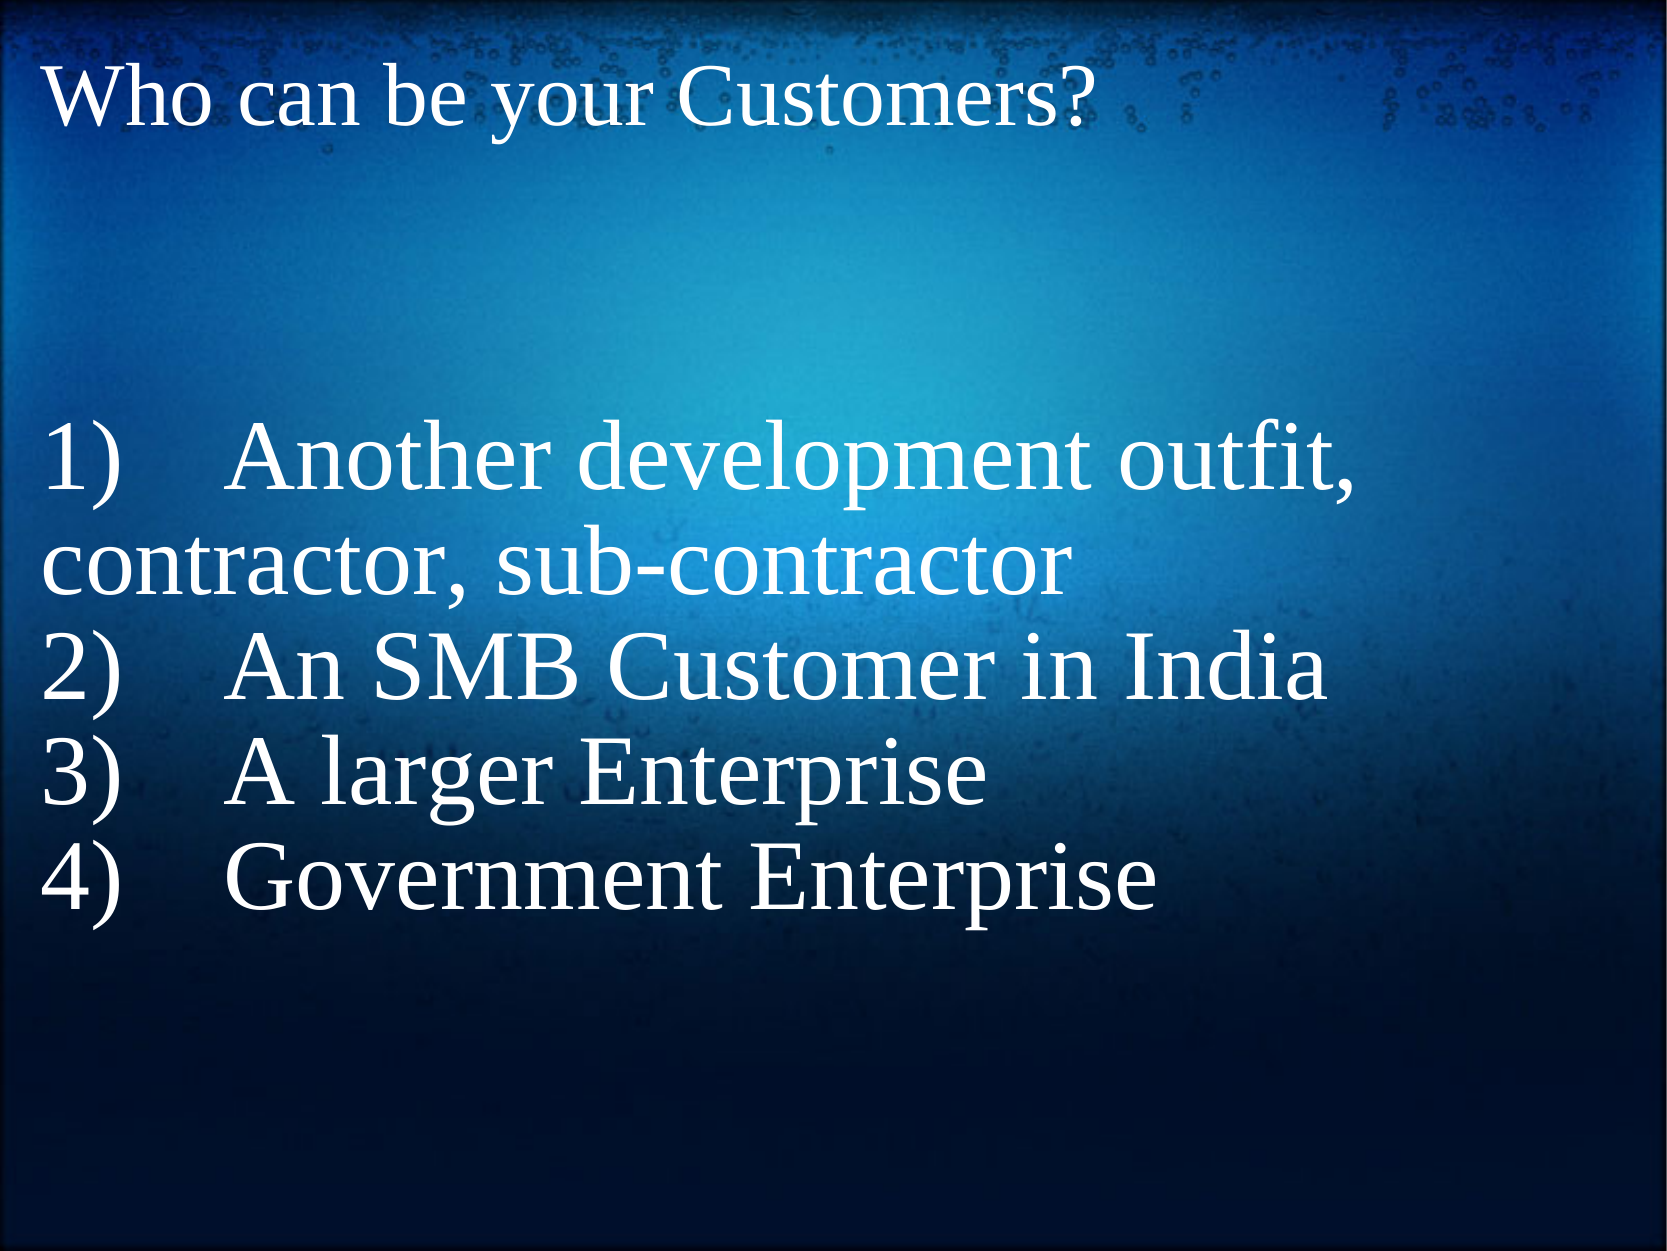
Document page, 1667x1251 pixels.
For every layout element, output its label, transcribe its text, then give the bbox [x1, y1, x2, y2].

picture [0, 0, 1667, 1251]
title Who can be your Customers? [40, 50, 1627, 201]
list 1) Another development outfit, contractor, sub-contractor 2) An SMB Customer in India 3) A larger Enterprise 4) Government Enterprise [40, 300, 1627, 1201]
